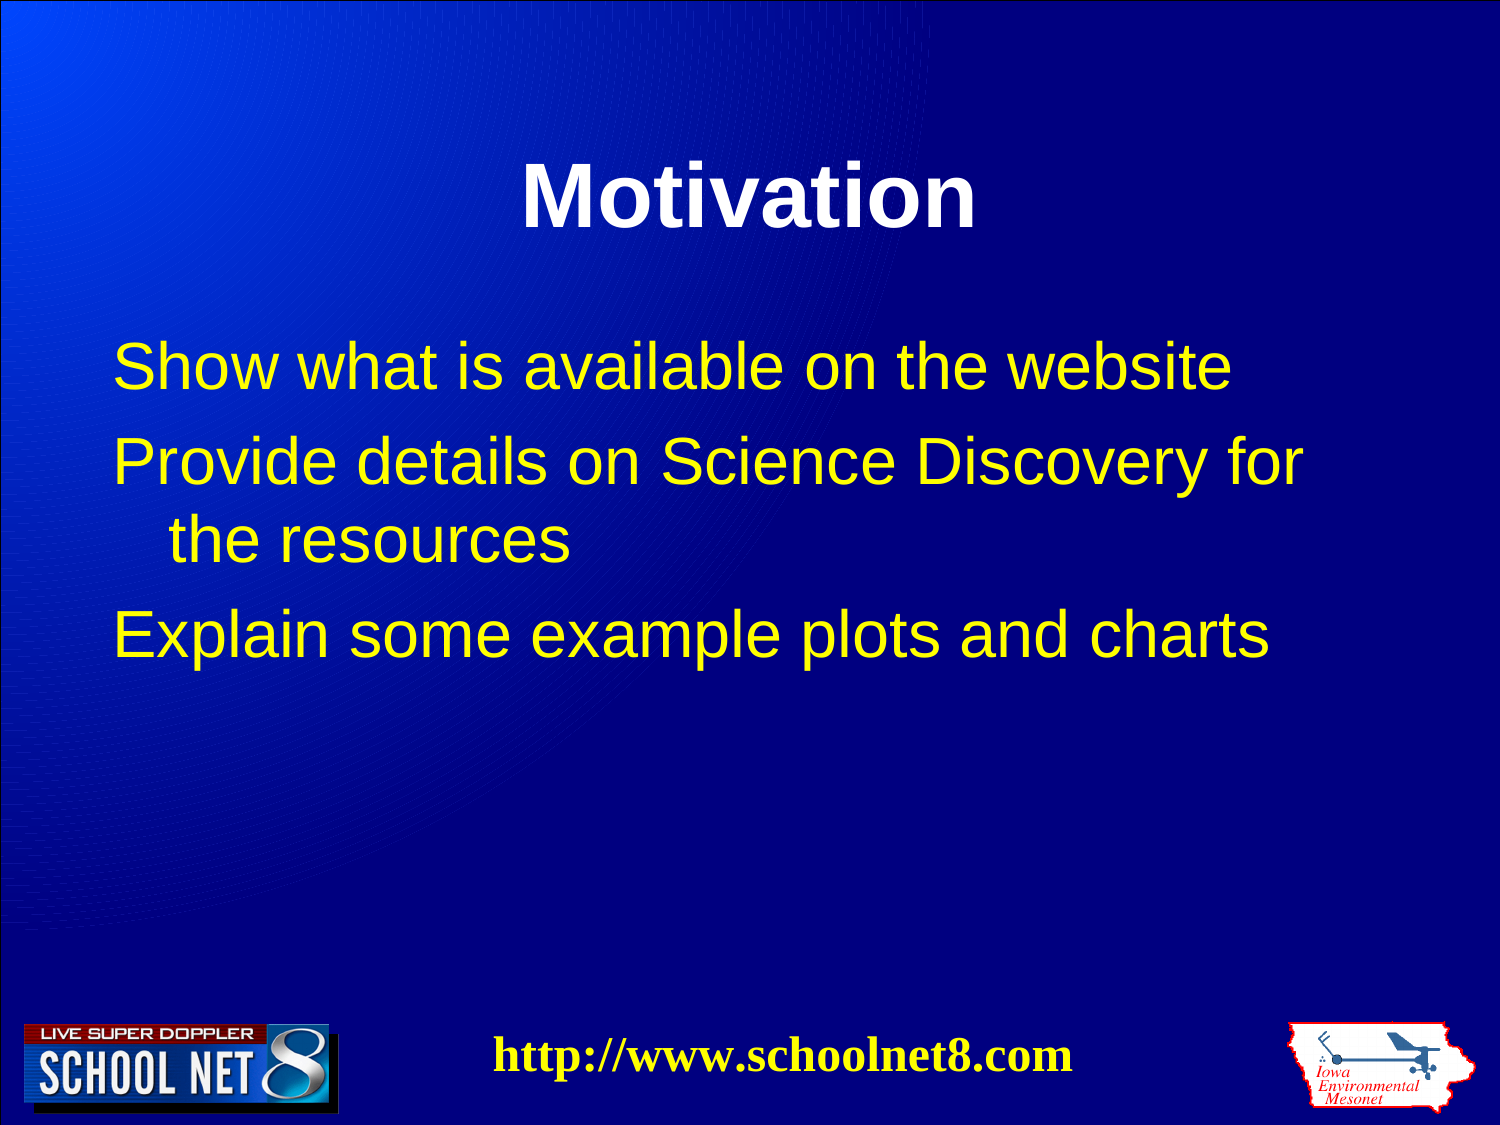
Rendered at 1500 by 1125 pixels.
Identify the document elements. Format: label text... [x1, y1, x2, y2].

picture [24, 1024, 329, 1103]
title Motivation [112, 78, 1388, 309]
list Show what is available on the website Provide details on Science Discovery for the resources Explain some example plots and charts [112, 324, 1388, 1001]
picture [1287, 1021, 1476, 1114]
